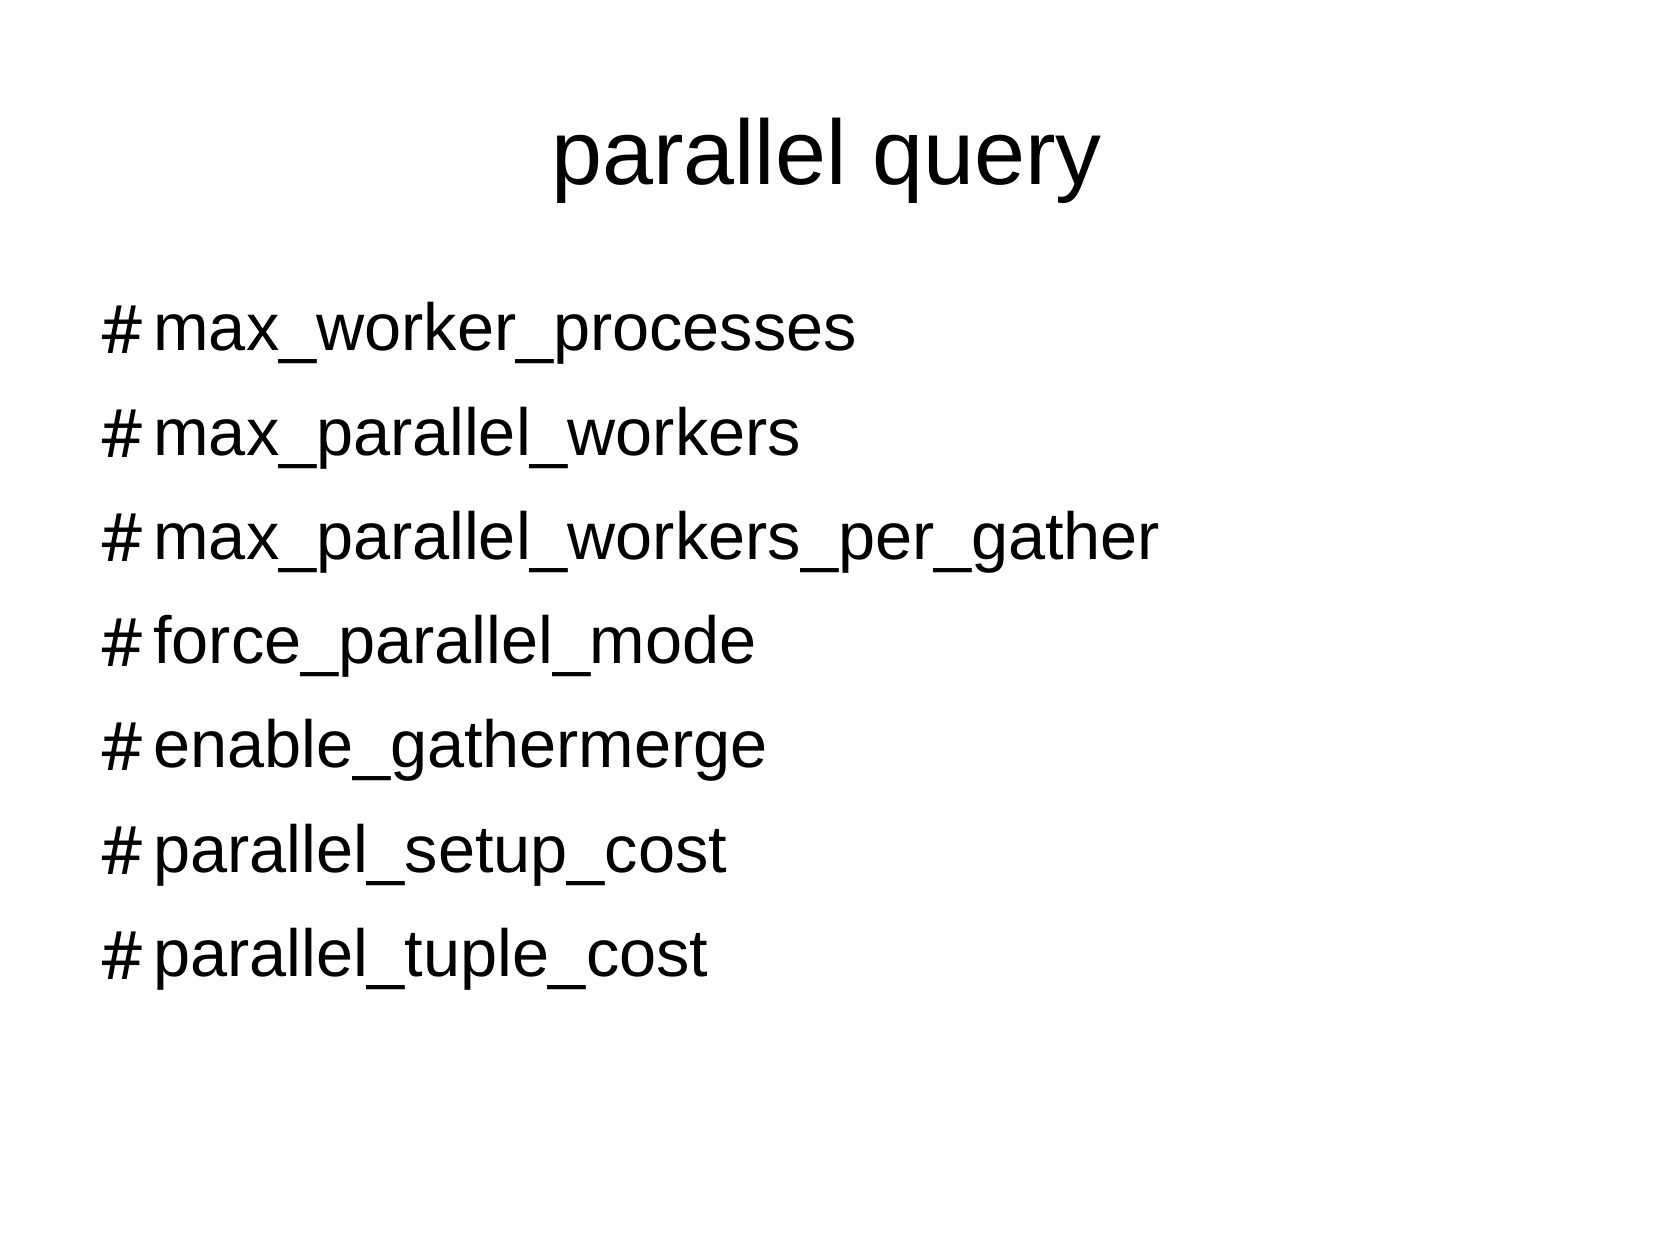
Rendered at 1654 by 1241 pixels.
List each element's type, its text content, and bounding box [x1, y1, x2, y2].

title parallel query [82, 49, 1571, 257]
list max_worker_processes max_parallel_workers max_parallel_workers_per_gather force_parallel_mode enable_gathermerge parallel_setup_cost parallel_tuple_cost [82, 290, 1571, 1206]
